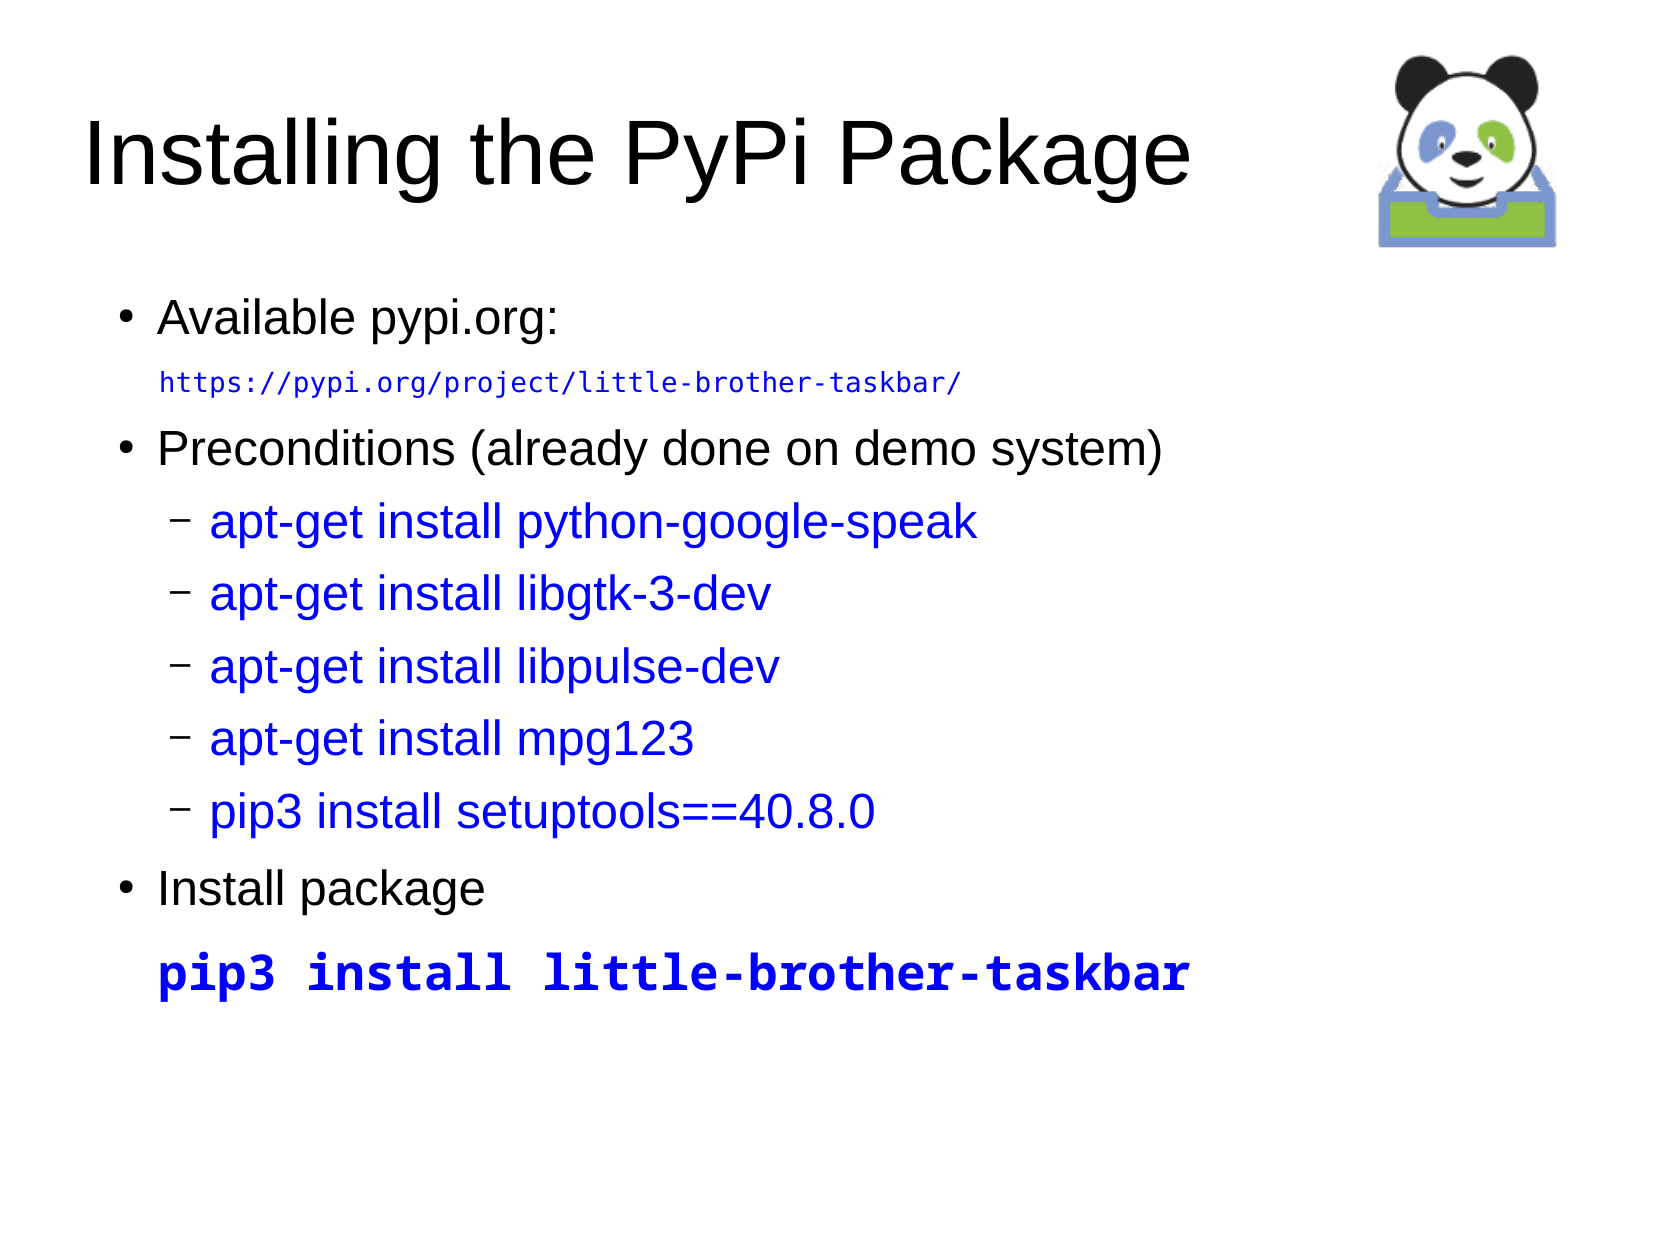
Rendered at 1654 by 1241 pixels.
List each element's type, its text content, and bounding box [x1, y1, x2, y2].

title Installing the PyPi Package [82, 49, 1571, 257]
list Available pypi.org: https://pypi.org/project/little-brother-taskbar/ Preconditions (already done on demo system) apt-get install python-google-speak apt-get install libgtk-3-dev apt-get install libpulse-dev apt-get install mpg123 pip3 install setuptools==40.8.0 Install package pip3 install little-brother-taskbar [82, 290, 1571, 1010]
